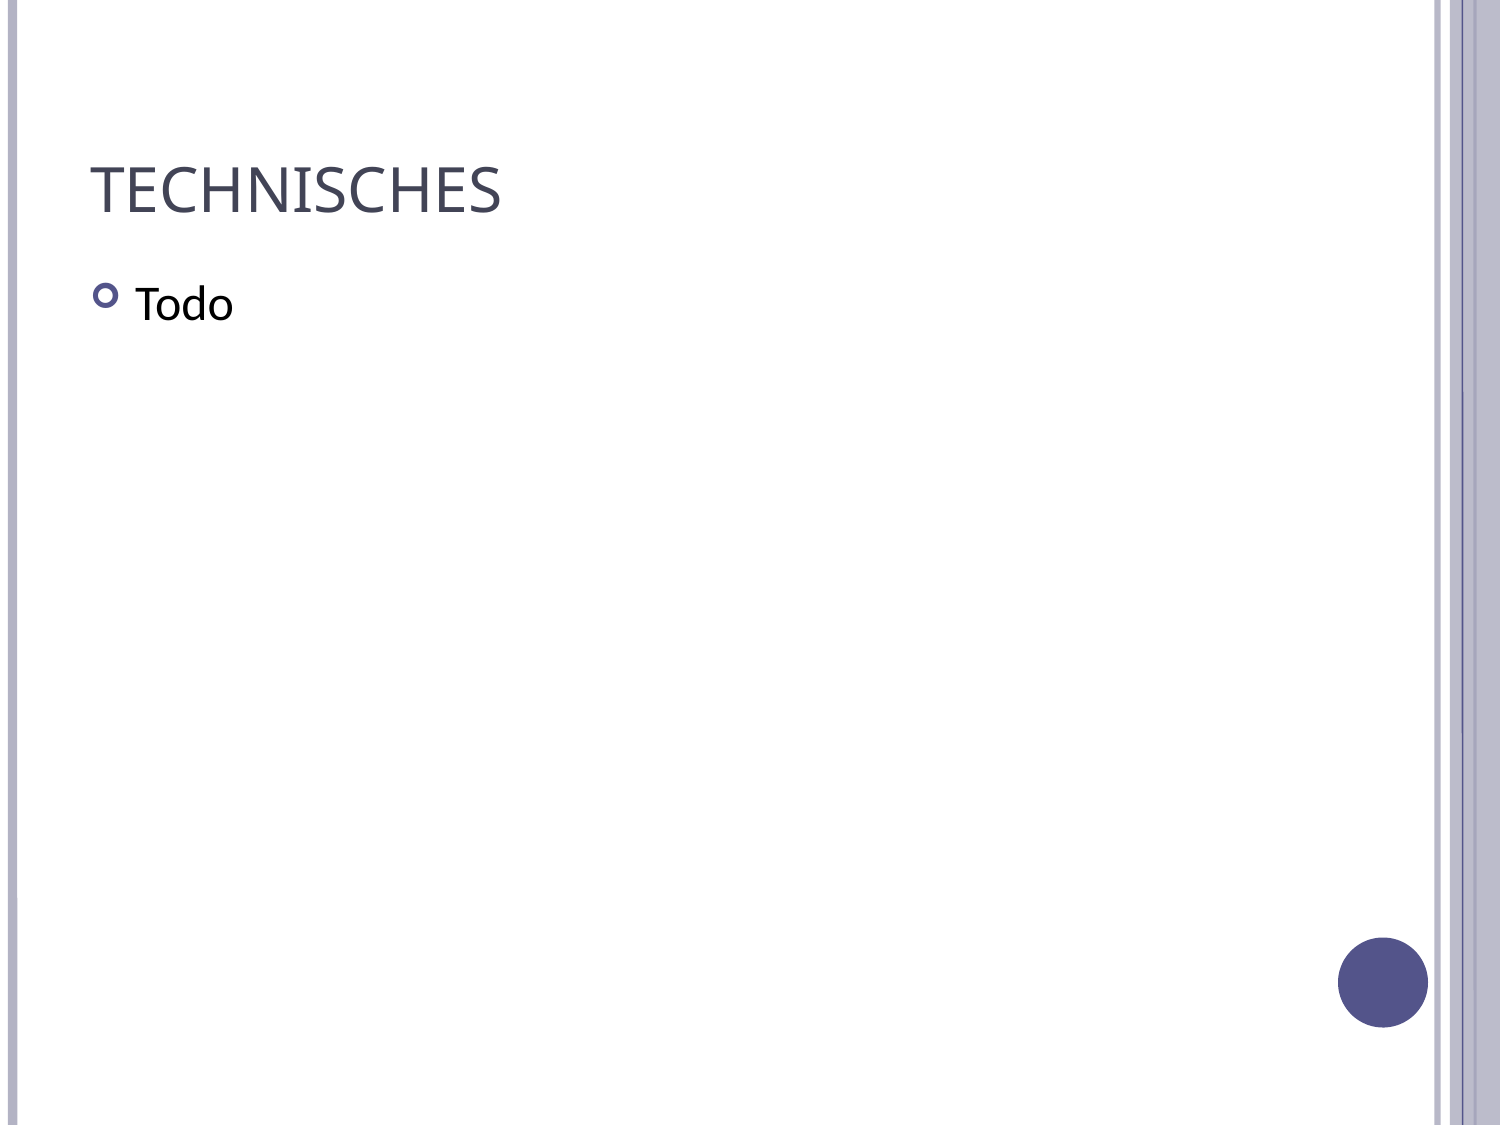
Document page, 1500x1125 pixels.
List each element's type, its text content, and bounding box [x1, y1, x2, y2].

title Technisches [75, 45, 1300, 233]
list Todo [75, 262, 1300, 1062]
